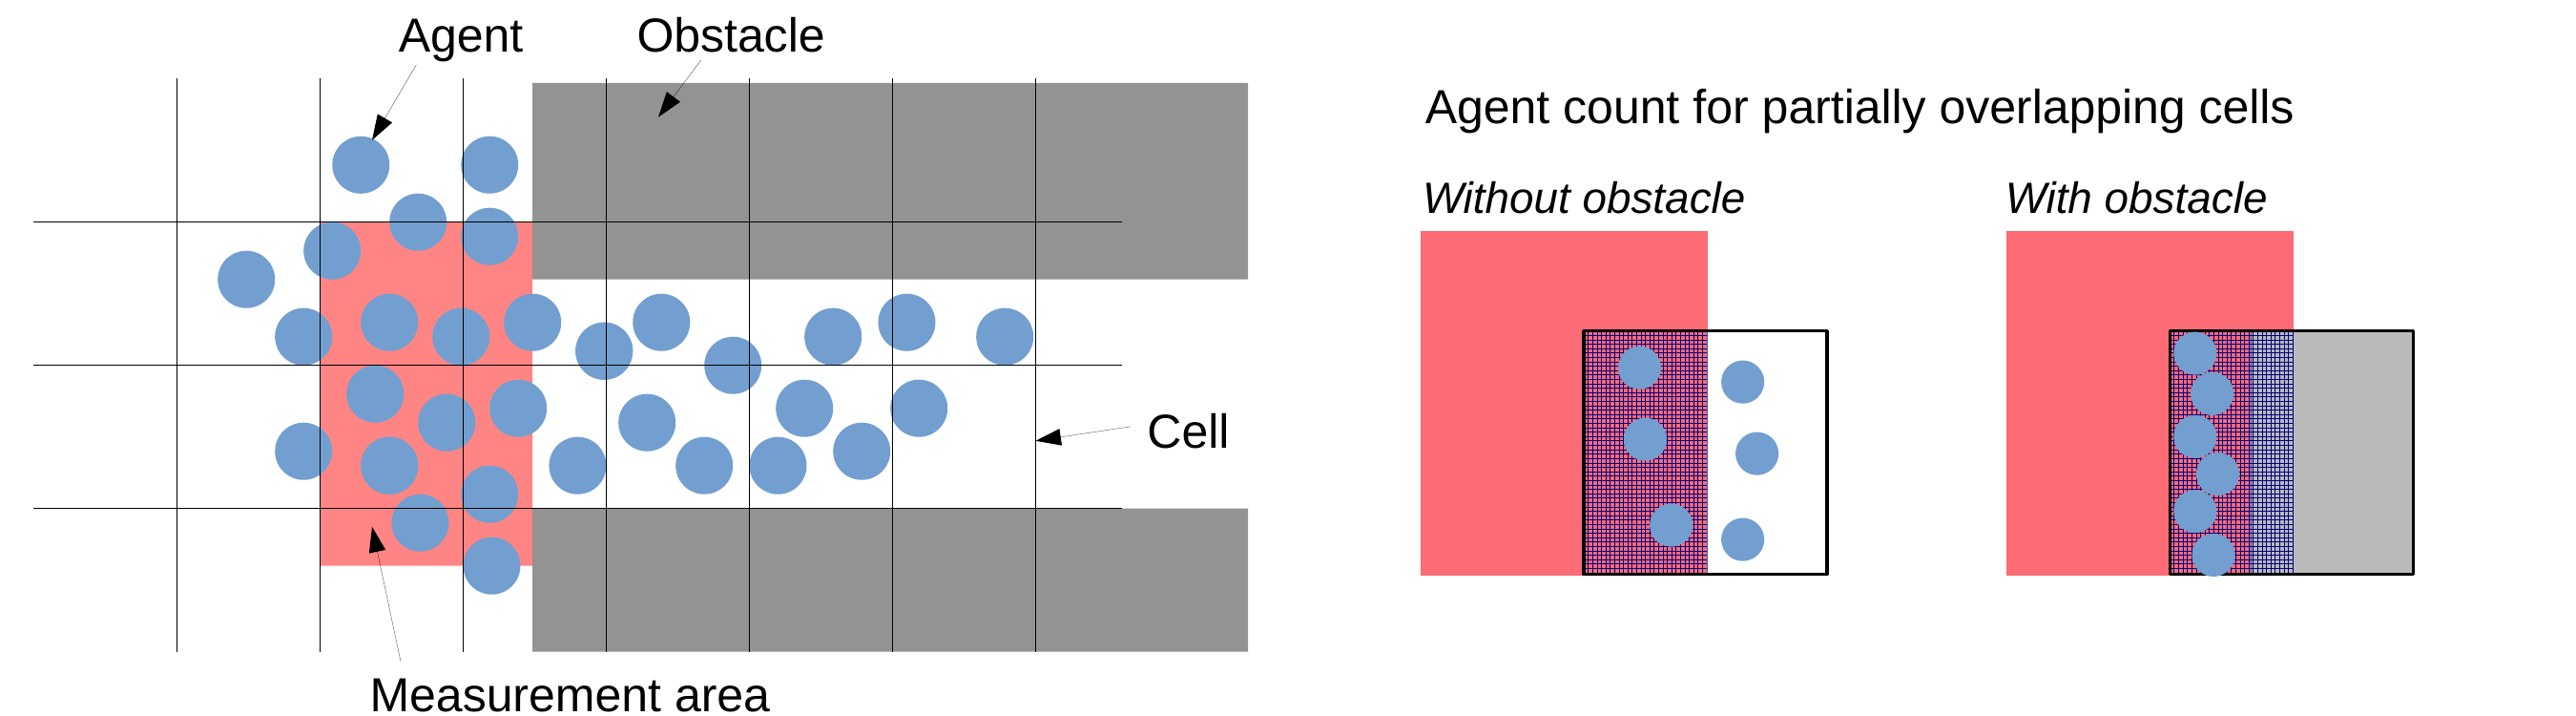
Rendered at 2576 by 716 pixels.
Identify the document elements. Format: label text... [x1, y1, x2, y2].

text_box [750, 222, 892, 280]
text_box [579, 366, 606, 380]
text_box [303, 224, 320, 277]
text_box Without obstacle [1408, 166, 1979, 302]
text_box [1721, 360, 1765, 404]
text_box [704, 366, 749, 394]
text_box [893, 379, 948, 437]
text_box [704, 336, 749, 365]
text_box [1735, 432, 1779, 475]
text_box [607, 366, 630, 380]
text_box [389, 193, 447, 221]
text_box [218, 250, 276, 308]
text_box [607, 322, 634, 365]
text_box [893, 293, 936, 351]
text_box [321, 222, 463, 365]
text_box Agent [384, 2, 657, 96]
text_box With obstacle [1979, 166, 2576, 302]
text_box Agent count for partially overlapping cells [1411, 74, 2576, 146]
text_box [893, 509, 1035, 652]
text_box [893, 82, 1035, 221]
text_box [607, 509, 749, 652]
text_box [750, 366, 762, 389]
text_box Cell [1132, 397, 1362, 493]
text_box [464, 222, 606, 365]
text_box [750, 509, 892, 652]
text_box [833, 422, 891, 480]
text_box Obstacle [657, 2, 852, 82]
text_box [275, 422, 320, 480]
text_box [878, 297, 892, 347]
text_box [750, 82, 892, 221]
text_box [1721, 517, 1765, 561]
text_box [2006, 302, 2294, 576]
text_box [275, 307, 320, 365]
text_box [675, 436, 734, 495]
text_box [976, 307, 1034, 365]
text_box [1036, 82, 1249, 280]
text_box Measurement area [355, 662, 903, 716]
text_box [465, 207, 514, 221]
text_box [618, 393, 676, 452]
text_box [750, 342, 762, 365]
text_box [1586, 332, 1708, 573]
text_box [607, 222, 749, 280]
text_box [1421, 302, 1708, 576]
text_box [332, 136, 390, 194]
text_box [1036, 508, 1249, 652]
text_box [575, 322, 606, 365]
text_box [776, 379, 834, 437]
text_box [893, 222, 1035, 280]
text_box [464, 366, 548, 508]
text_box [2171, 331, 2412, 577]
text_box [321, 509, 463, 566]
text_box [549, 436, 606, 495]
text_box [464, 509, 606, 652]
text_box [607, 82, 749, 221]
text_box [464, 136, 519, 194]
text_box [321, 366, 463, 508]
text_box [750, 436, 807, 495]
text_box [804, 307, 862, 365]
text_box [633, 293, 691, 351]
text_box [532, 82, 606, 221]
